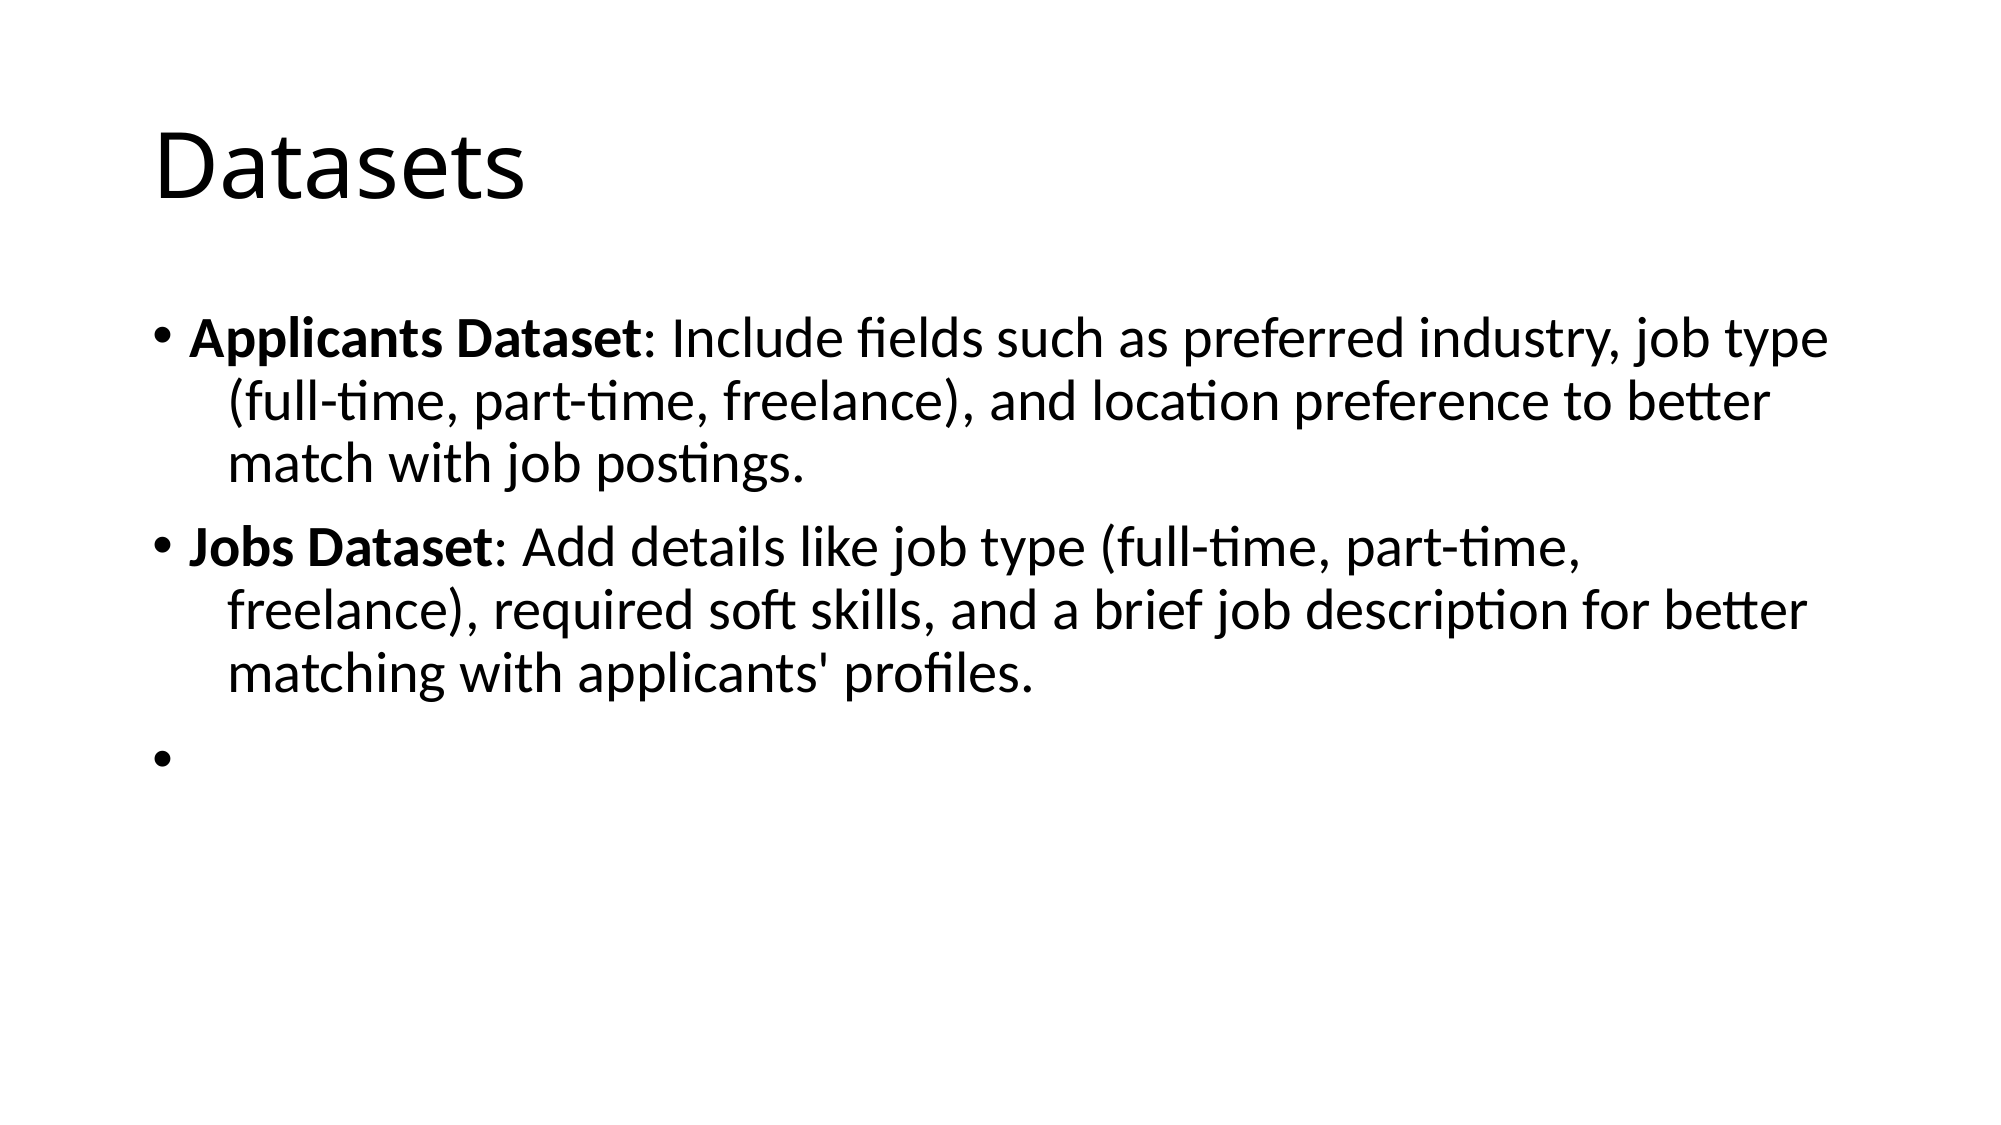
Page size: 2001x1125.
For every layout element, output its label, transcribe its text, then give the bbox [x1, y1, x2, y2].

title Datasets [137, 59, 1863, 278]
list Applicants Dataset: Include fields such as preferred industry, job type (full-time, part-time, freelance), and location preference to better match with job postings. Jobs Dataset: Add details like job type (full-time, part-time, freelance), required soft skills, and a brief job description for better matching with applicants' profiles. [137, 299, 1863, 1014]
